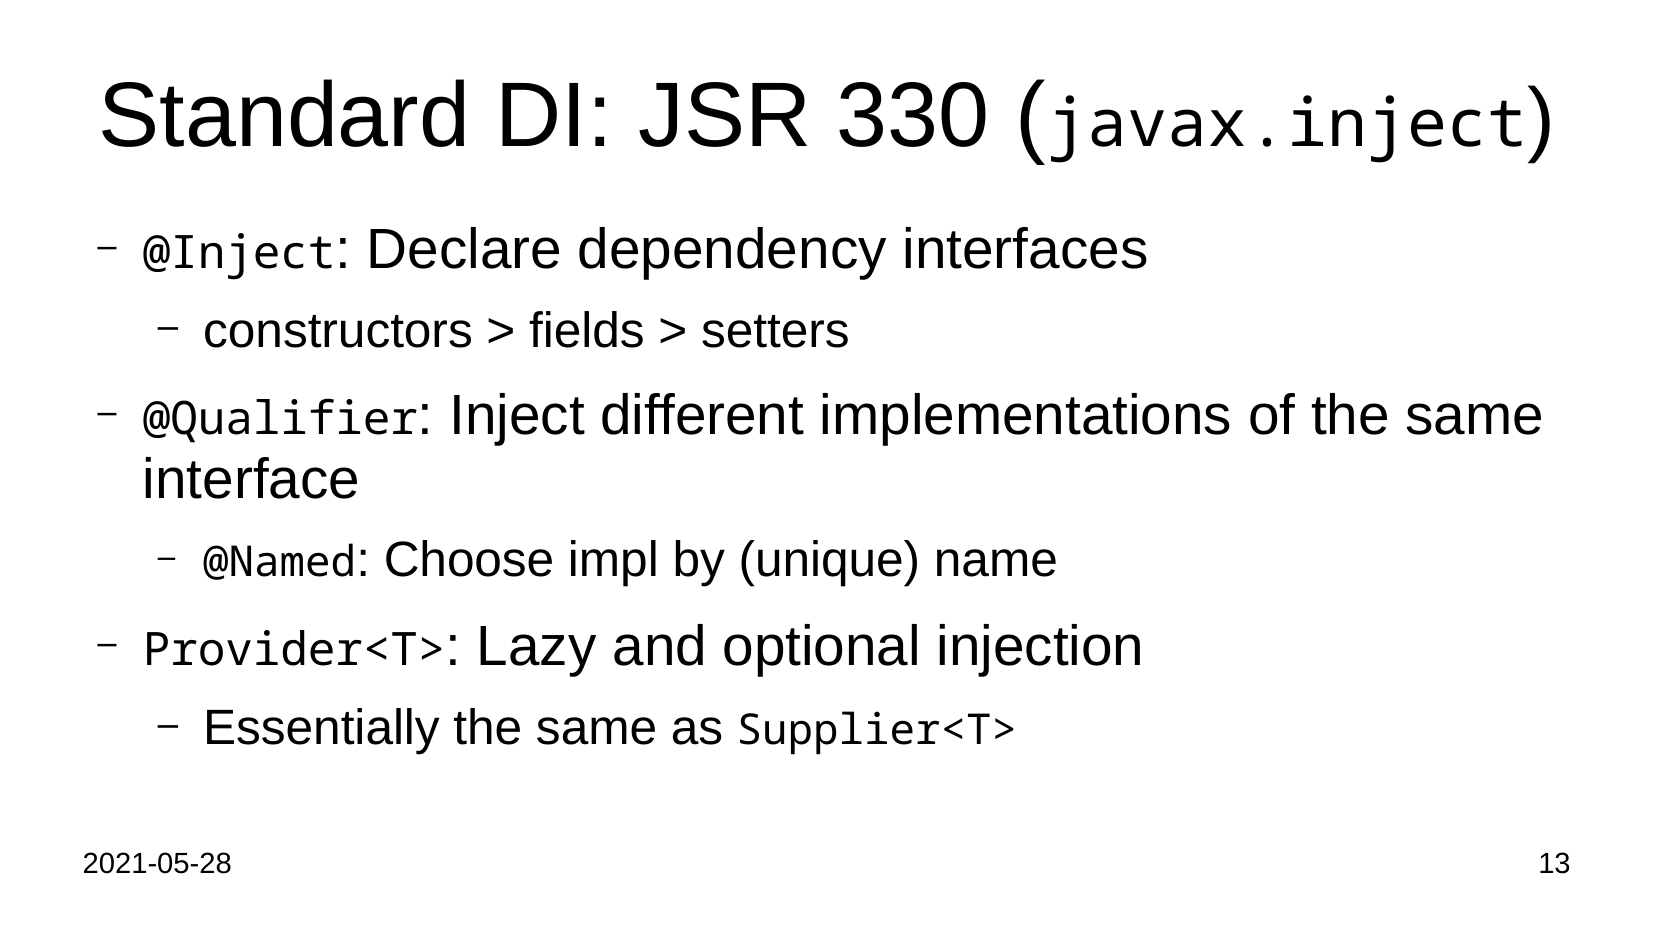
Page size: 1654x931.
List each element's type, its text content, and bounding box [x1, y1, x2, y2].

list @Inject: Declare dependency interfaces constructors > fields > setters @Qualifier: Inject different implementations of the same interface @Named: Choose impl by (unique) name Provider<T>: Lazy and optional injection Essentially the same as Supplier<T> [82, 217, 1571, 758]
title Standard DI: JSR 330 (javax.inject) [82, 37, 1571, 193]
